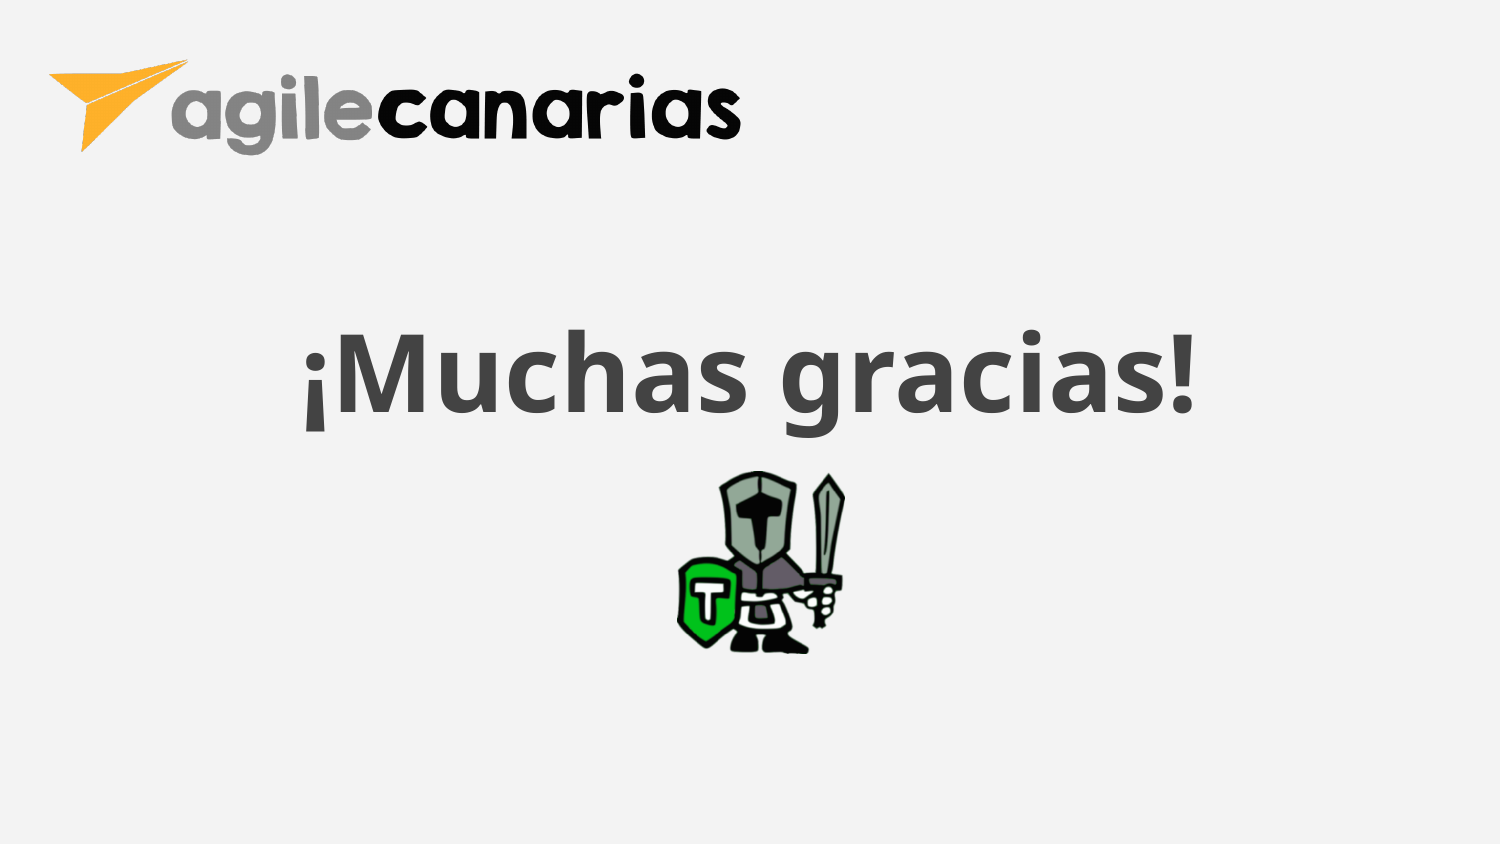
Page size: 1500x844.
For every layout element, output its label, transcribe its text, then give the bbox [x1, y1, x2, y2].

picture [677, 471, 845, 654]
picture [24, 35, 762, 182]
title ¡Muchas gracias! [51, 254, 1449, 460]
